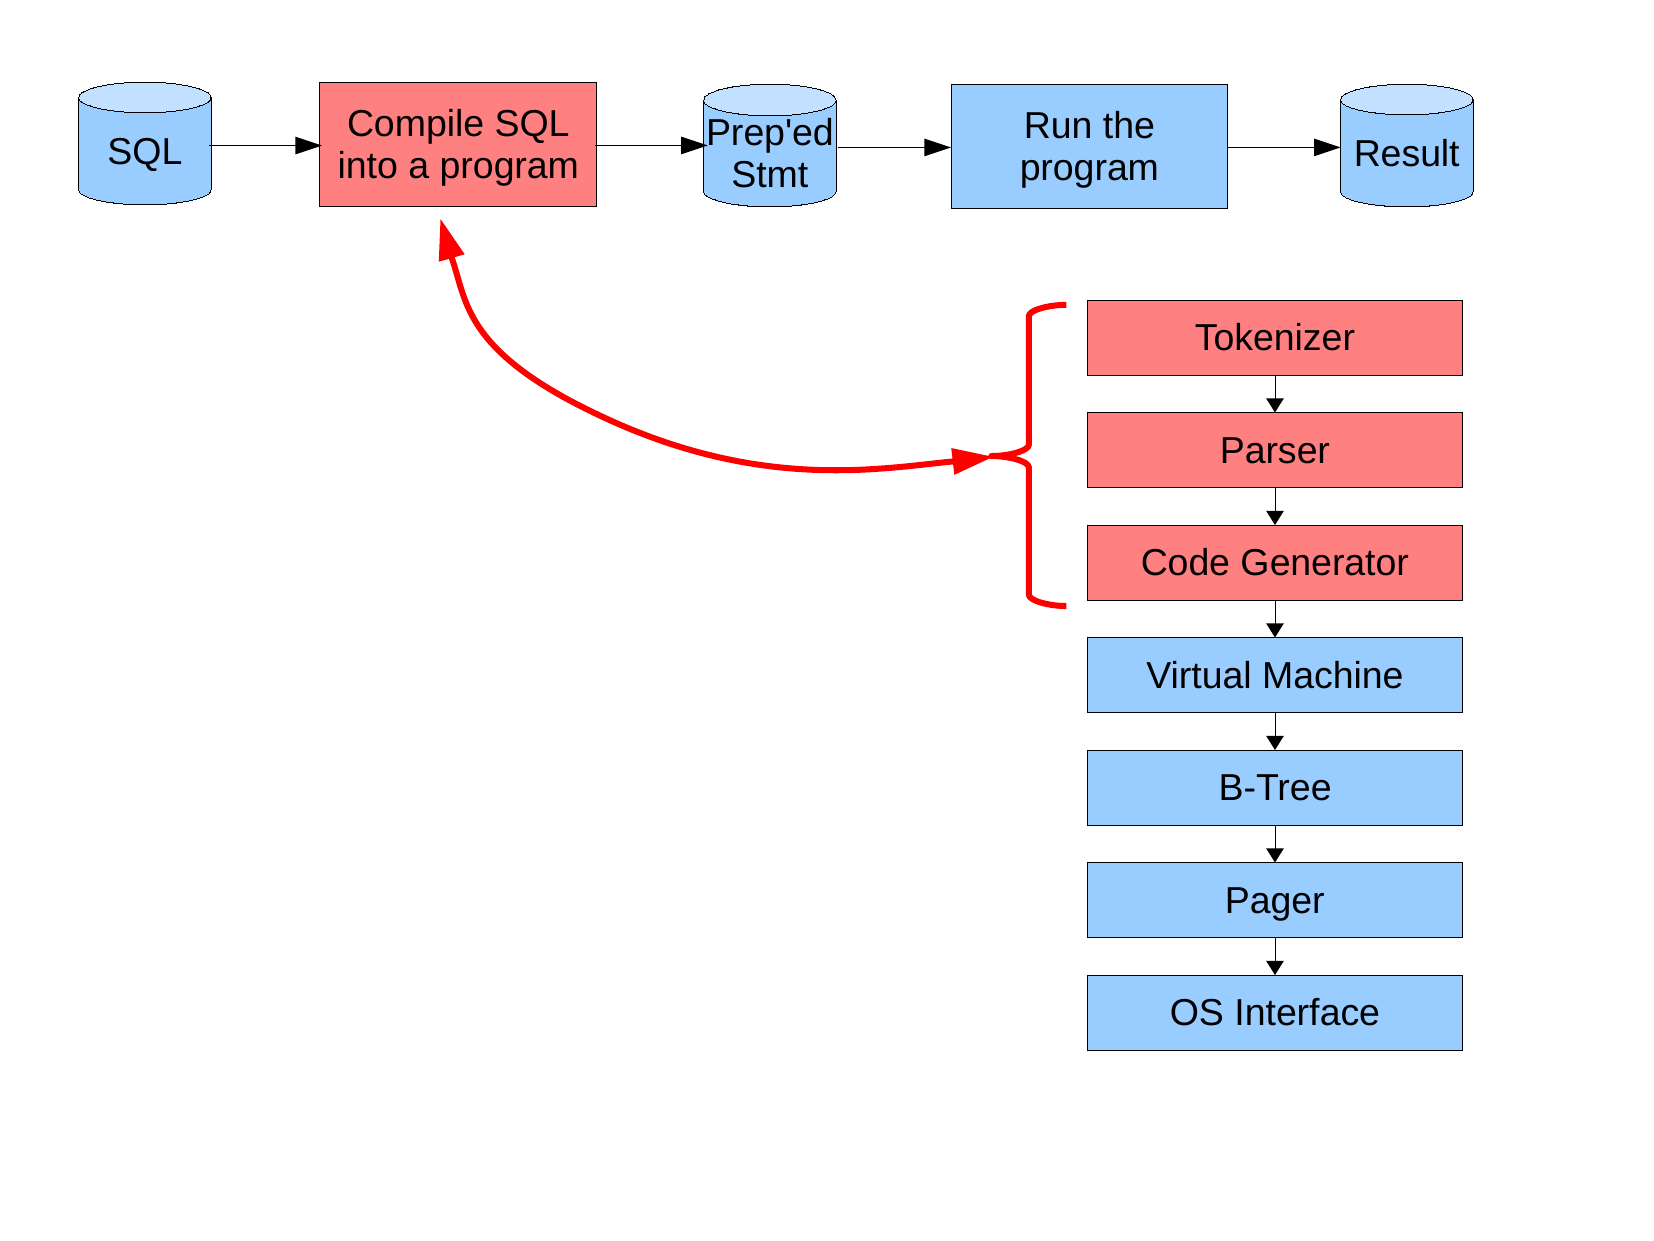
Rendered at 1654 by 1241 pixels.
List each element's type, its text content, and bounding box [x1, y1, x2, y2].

text_box OS Interface [1087, 975, 1463, 1051]
text_box Compile SQL into a program [319, 82, 597, 207]
text_box Pager [1087, 862, 1463, 938]
text_box B-Tree [1087, 750, 1463, 826]
text_box Code Generator [1087, 525, 1463, 601]
text_box Parser [1087, 412, 1463, 488]
text_box Prep'ed Stmt [703, 101, 837, 207]
text_box SQL [78, 98, 212, 205]
text_box Tokenizer [1087, 300, 1463, 376]
text_box Run the program [951, 84, 1228, 209]
text_box Virtual Machine [1087, 637, 1463, 713]
text_box Result [1340, 100, 1474, 207]
